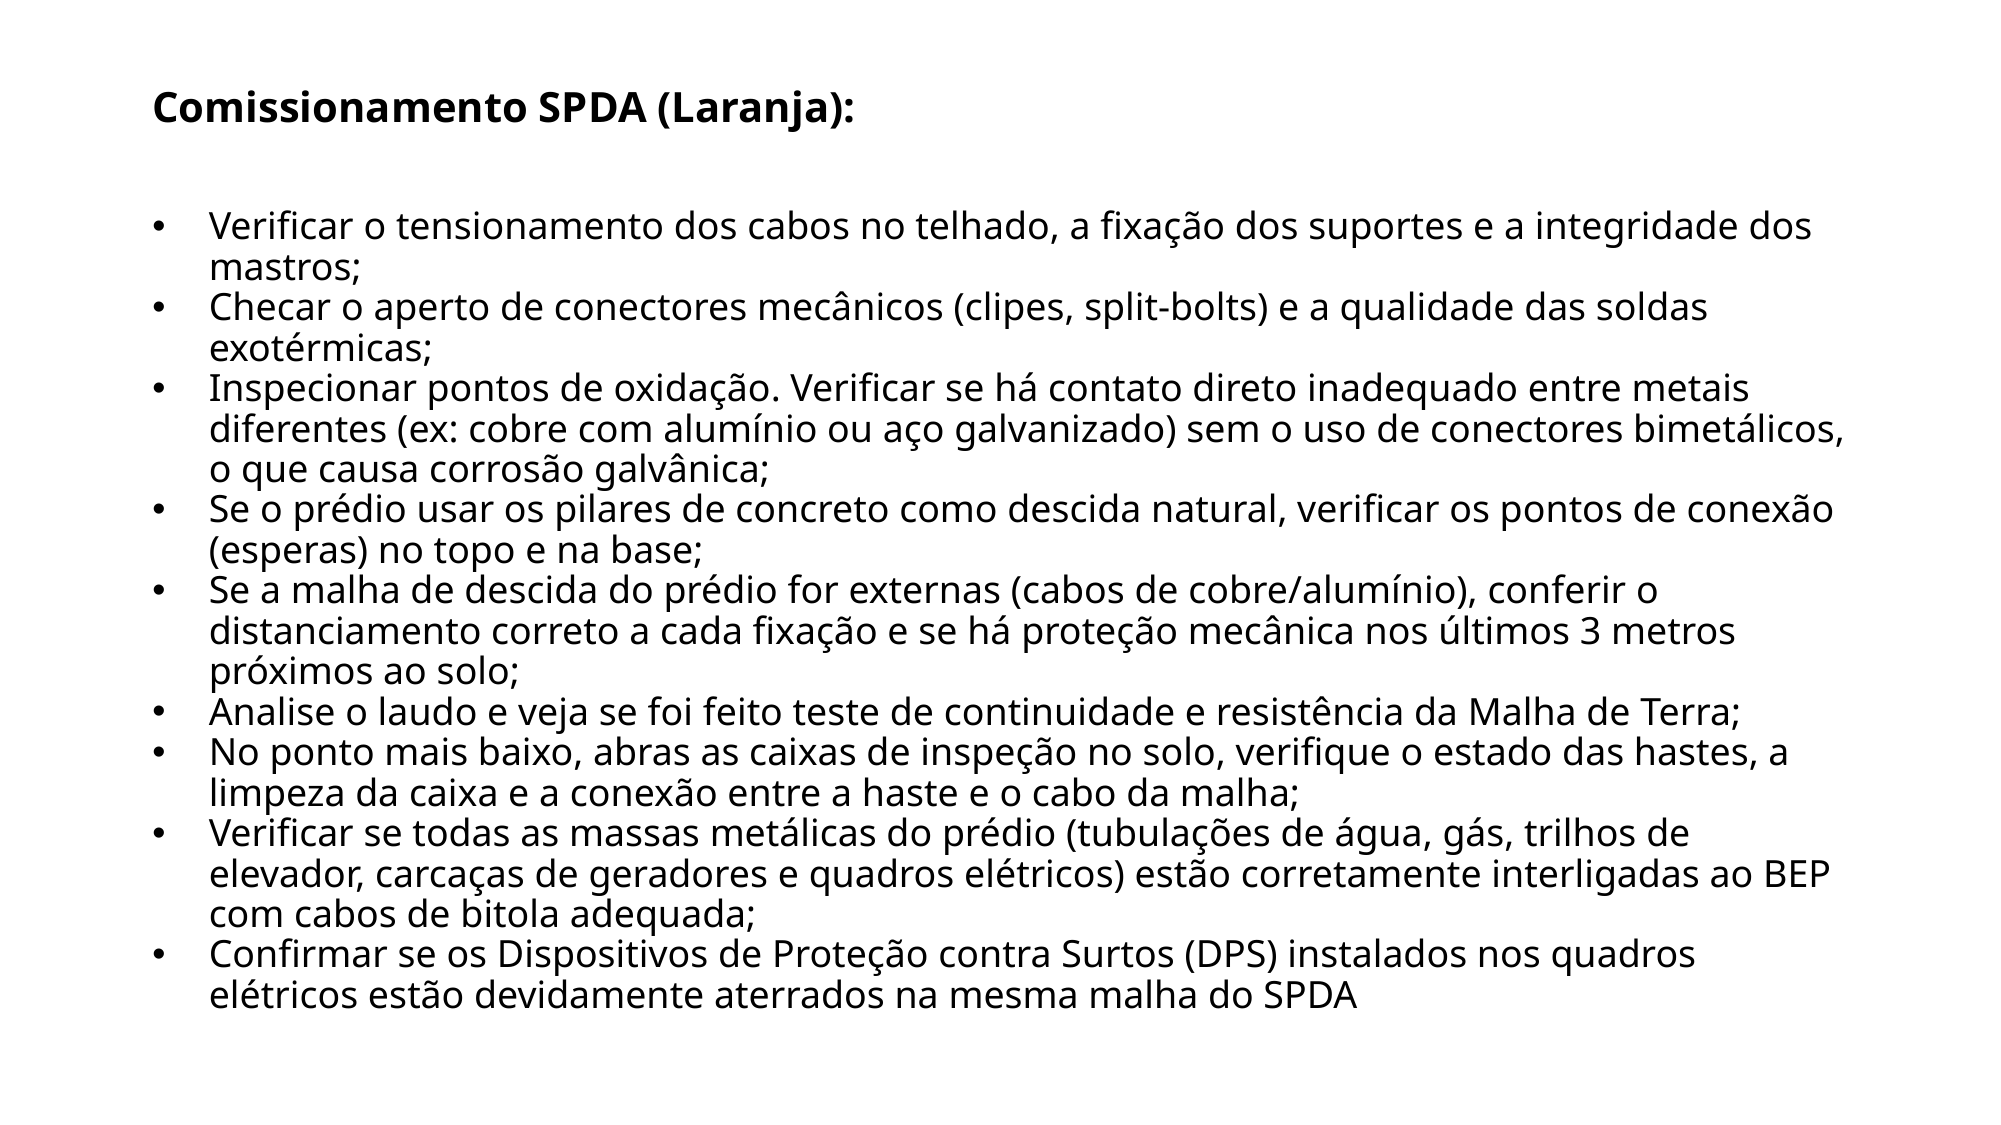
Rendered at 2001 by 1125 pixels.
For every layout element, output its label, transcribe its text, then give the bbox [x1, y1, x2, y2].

title Comissionamento SPDA (Laranja): [137, 60, 1863, 158]
text_box Verificar o tensionamento dos cabos no telhado, a fixação dos suportes e a integridade dos mastros; Checar o aperto de conectores mecânicos (clipes, split-bolts) e a qualidade das soldas exotérmicas; Inspecionar pontos de oxidação. Verificar se há contato direto inadequado entre metais diferentes (ex: cobre com alumínio ou aço galvanizado) sem o uso de conectores bimetálicos, o que causa corrosão galvânica; Se o prédio usar os pilares de concreto como descida natural, verificar os pontos de conexão (esperas) no topo e na base; Se a malha de descida do prédio for externas (cabos de cobre/alumínio), conferir o distanciamento correto a cada fixação e se há proteção mecânica nos últimos 3 metros próximos ao solo; Analise o laudo e veja se foi feito teste de continuidade e resistência da Malha de Terra; No ponto mais baixo, abras as caixas de inspeção no solo, verifique o estado das hastes, a limpeza da caixa e a conexão entre a haste e o cabo da malha; Verificar se todas as massas metálicas do prédio (tubulações de água, gás, trilhos de elevador, carcaças de geradores e quadros elétricos) estão corretamente interligadas ao BEP com cabos de bitola adequada; Confirmar se os Dispositivos de Proteção contra Surtos (DPS) instalados nos quadros elétricos estão devidamente aterrados na mesma malha do SPDA [137, 158, 1863, 1065]
